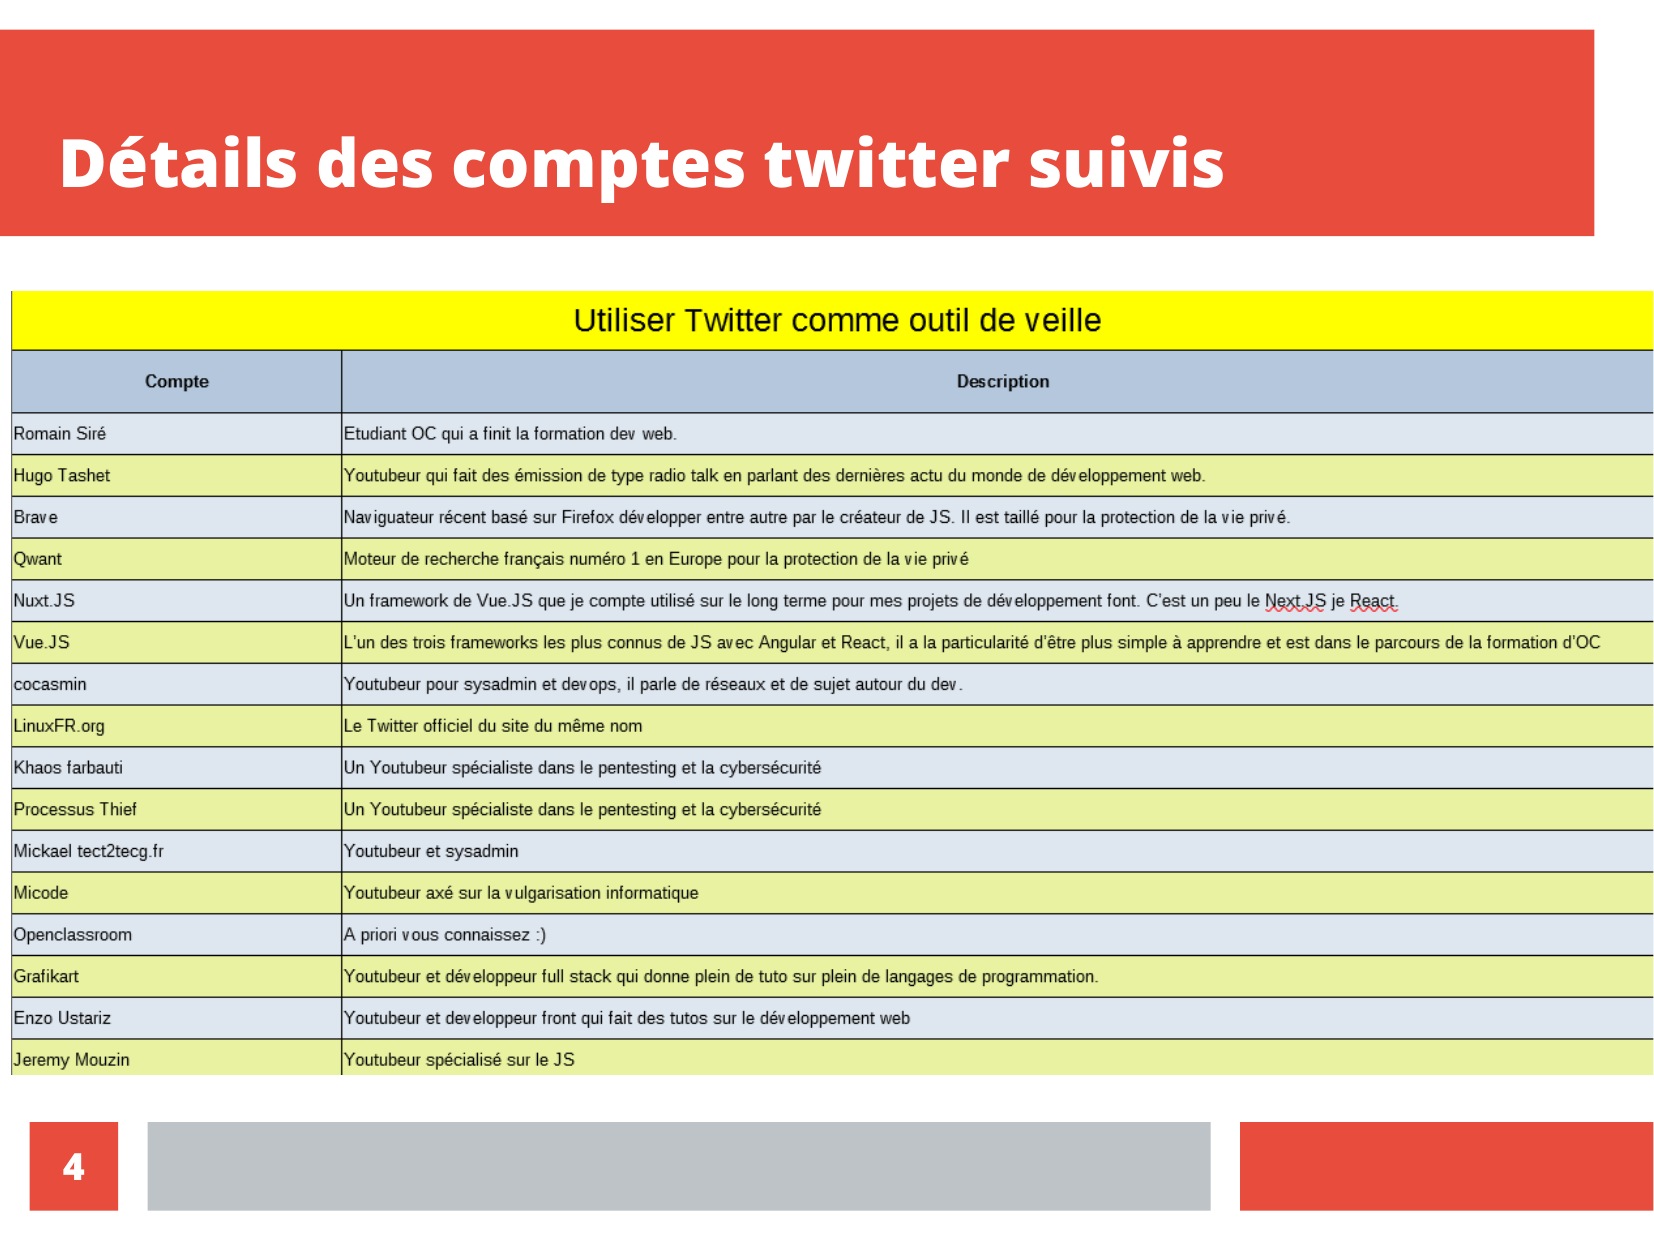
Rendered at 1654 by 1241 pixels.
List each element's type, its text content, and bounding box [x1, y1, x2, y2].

picture [11, 291, 1654, 1075]
title Détails des comptes twitter suivis [59, 59, 1595, 207]
